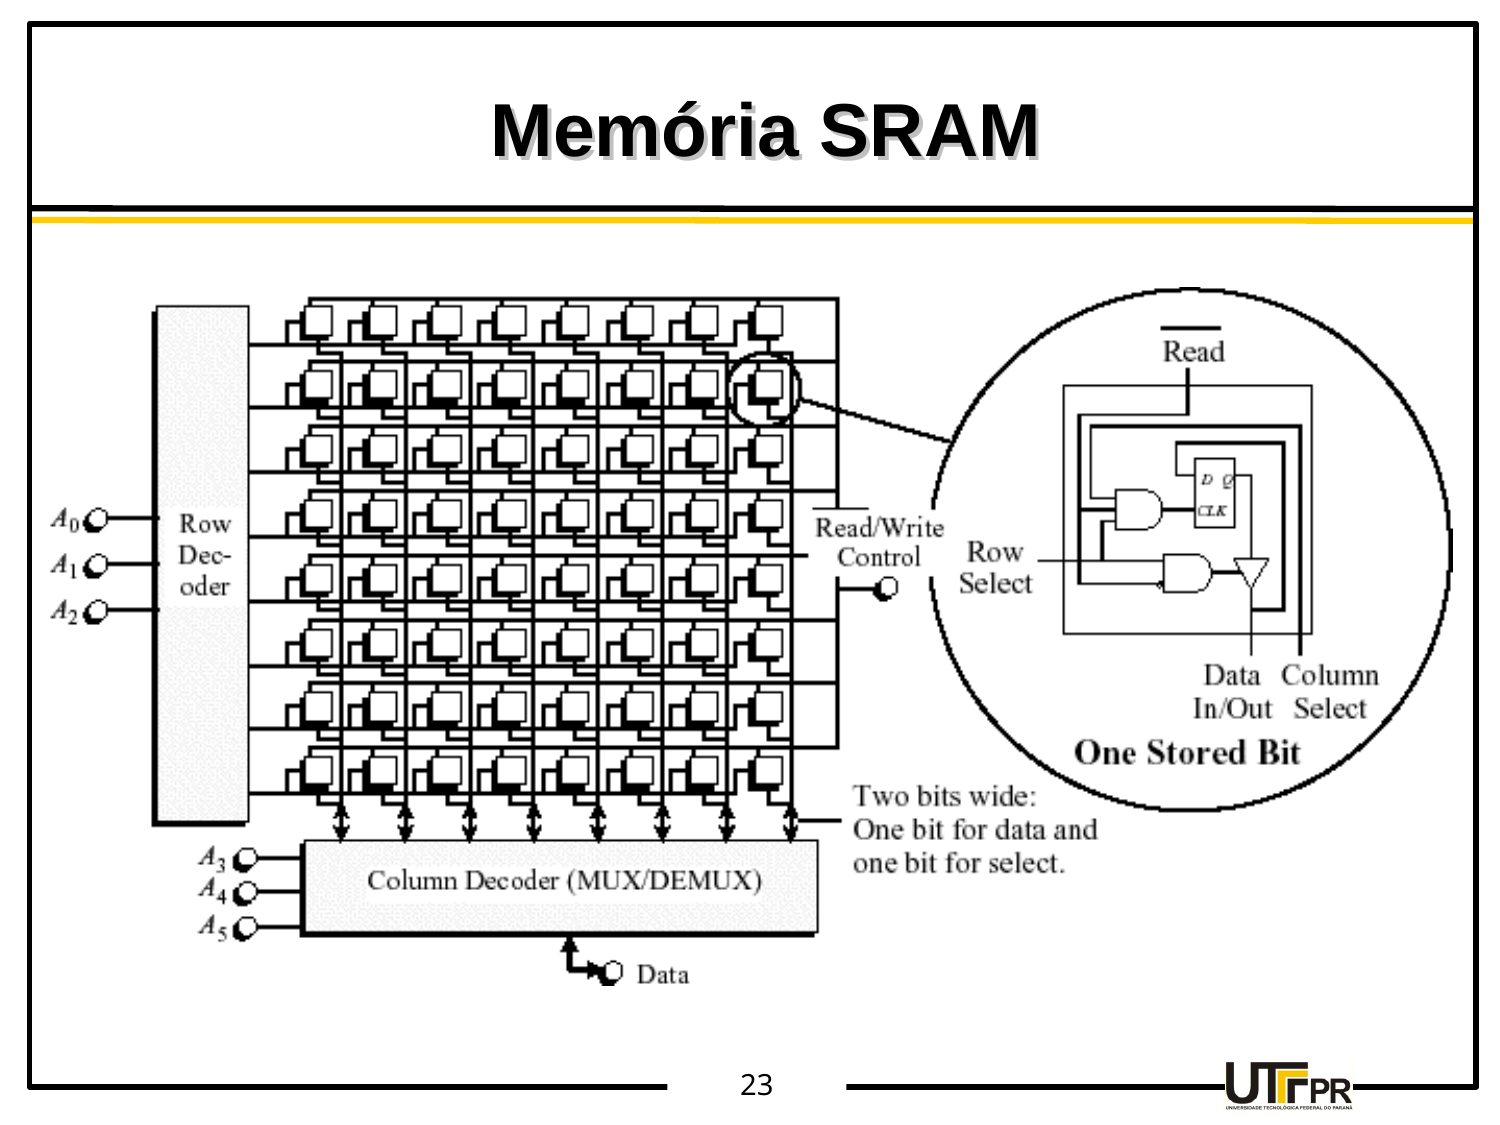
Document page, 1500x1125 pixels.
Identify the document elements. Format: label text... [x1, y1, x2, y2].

picture [1225, 1062, 1353, 1110]
text_box Memória SRAM [29, 29, 1477, 207]
picture [50, 287, 1453, 986]
